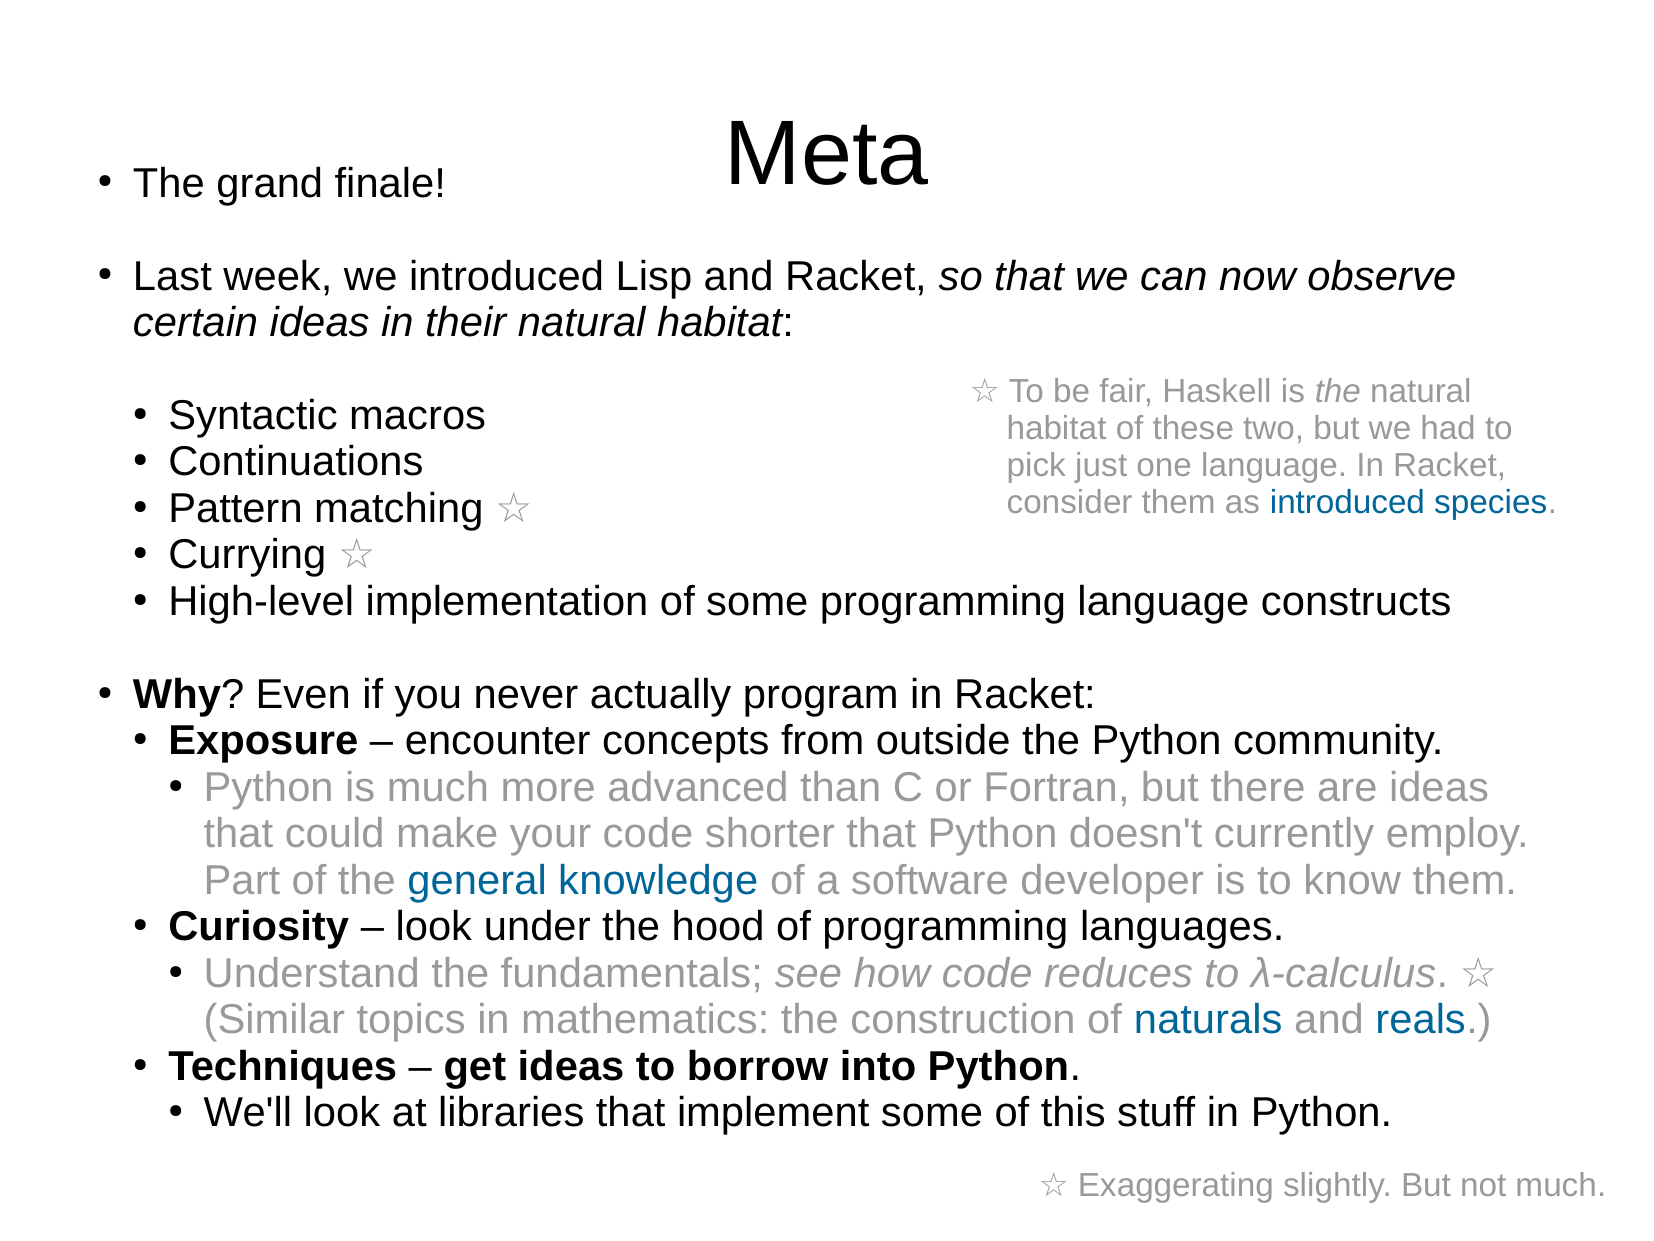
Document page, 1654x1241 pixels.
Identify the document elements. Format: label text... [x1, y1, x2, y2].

text_box ☆ Exaggerating slightly. But not much. [1024, 1159, 1623, 1212]
text_box The grand finale! Last week, we introduced Lisp and Racket, so that we can now observe certain ideas in their natural habitat: Syntactic macros Continuations Pattern matching ☆ Currying ☆ High-level implementation of some programming language constructs Why? Even if you never actually program in Racket: Exposure – encounter concepts from outside the Python community. Python is much more advanced than C or Fortran, but there are ideas that could make your code shorter that Python doesn't currently employ. Part of the general knowledge of a software developer is to know them. Curiosity – look under the hood of programming languages. Understand the fundamentals; see how code reduces to λ-calculus. ☆ (Similar topics in mathematics: the construction of naturals and reals.) Techniques – get ideas to borrow into Python. We'll look at libraries that implement some of this stuff in Python. [82, 151, 1561, 1154]
title Meta [82, 49, 1571, 257]
text_box ☆ To be fair, Haskell is the natural habitat of these two, but we had to pick just one language. In Racket, consider them as introduced species. [955, 364, 1572, 530]
